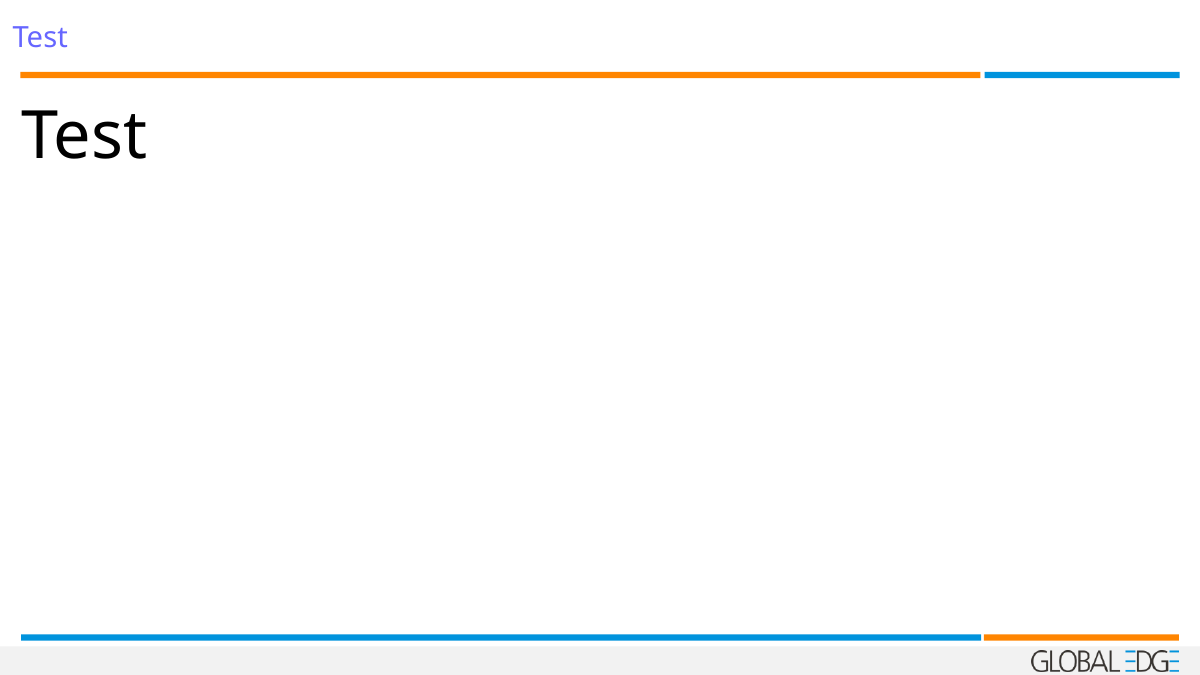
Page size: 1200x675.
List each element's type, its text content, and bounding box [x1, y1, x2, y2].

picture [1031, 650, 1179, 672]
title Test [12, 9, 1088, 63]
subtitle Test [21, 86, 1156, 556]
